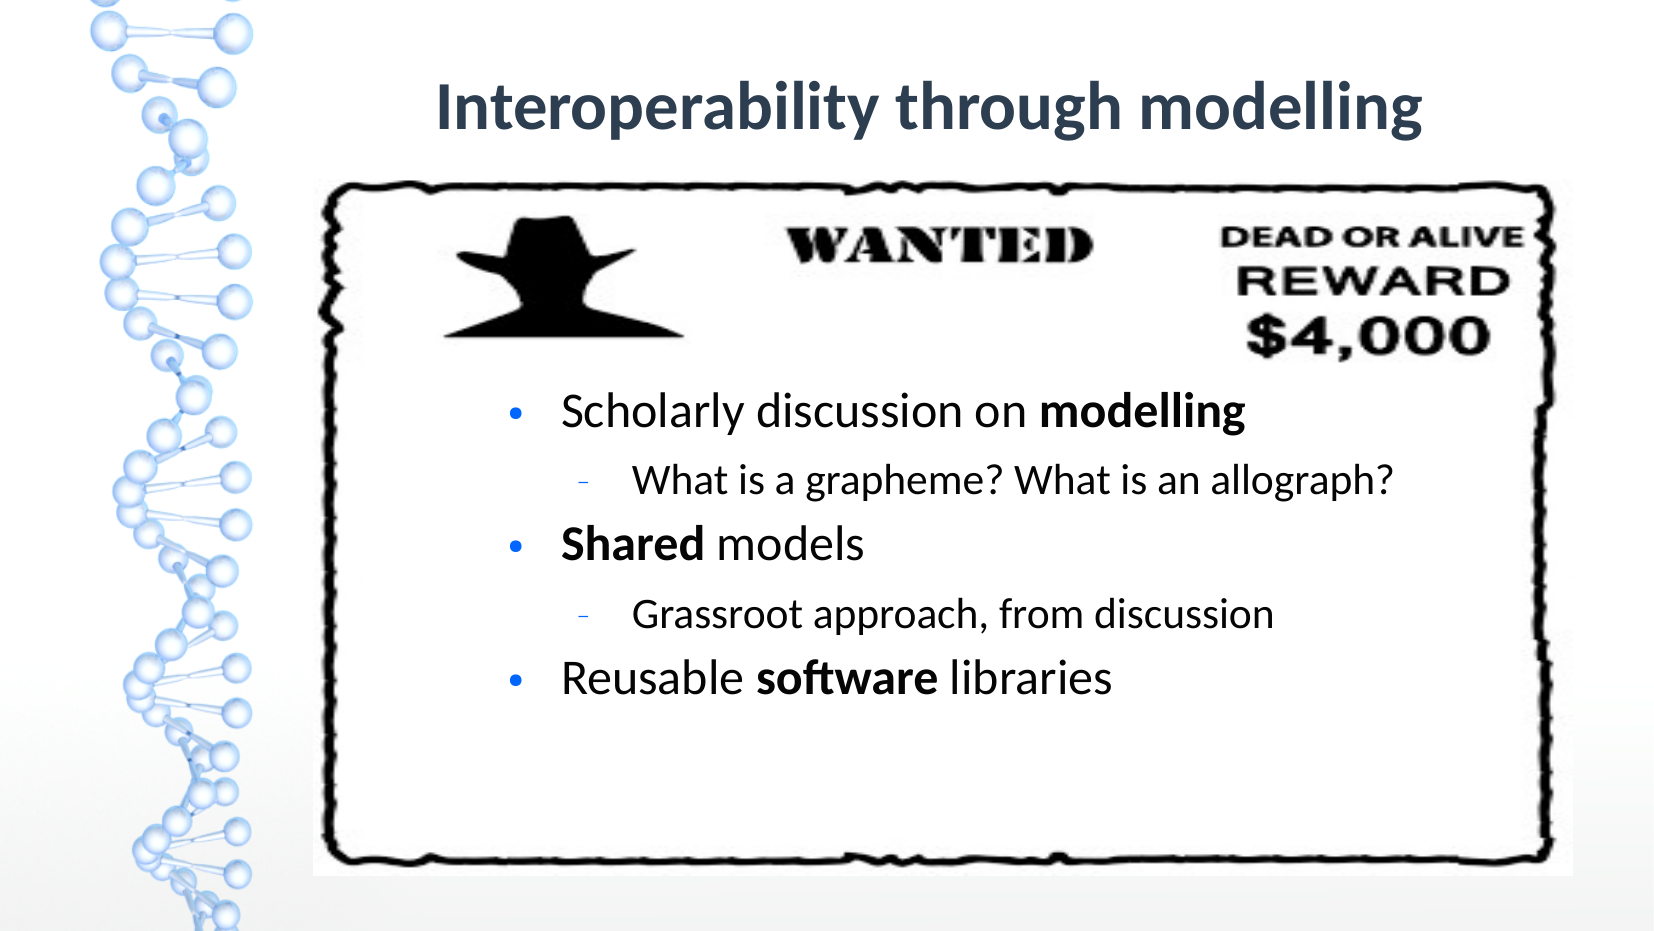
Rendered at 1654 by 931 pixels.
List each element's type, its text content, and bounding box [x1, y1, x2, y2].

list Scholarly discussion on modelling What is a grapheme? What is an allograph? Shared models Grassroot approach, from discussion Reusable software libraries [490, 389, 1512, 887]
title Interoperability through modelling [265, 35, 1595, 189]
picture [0, 0, 1654, 931]
